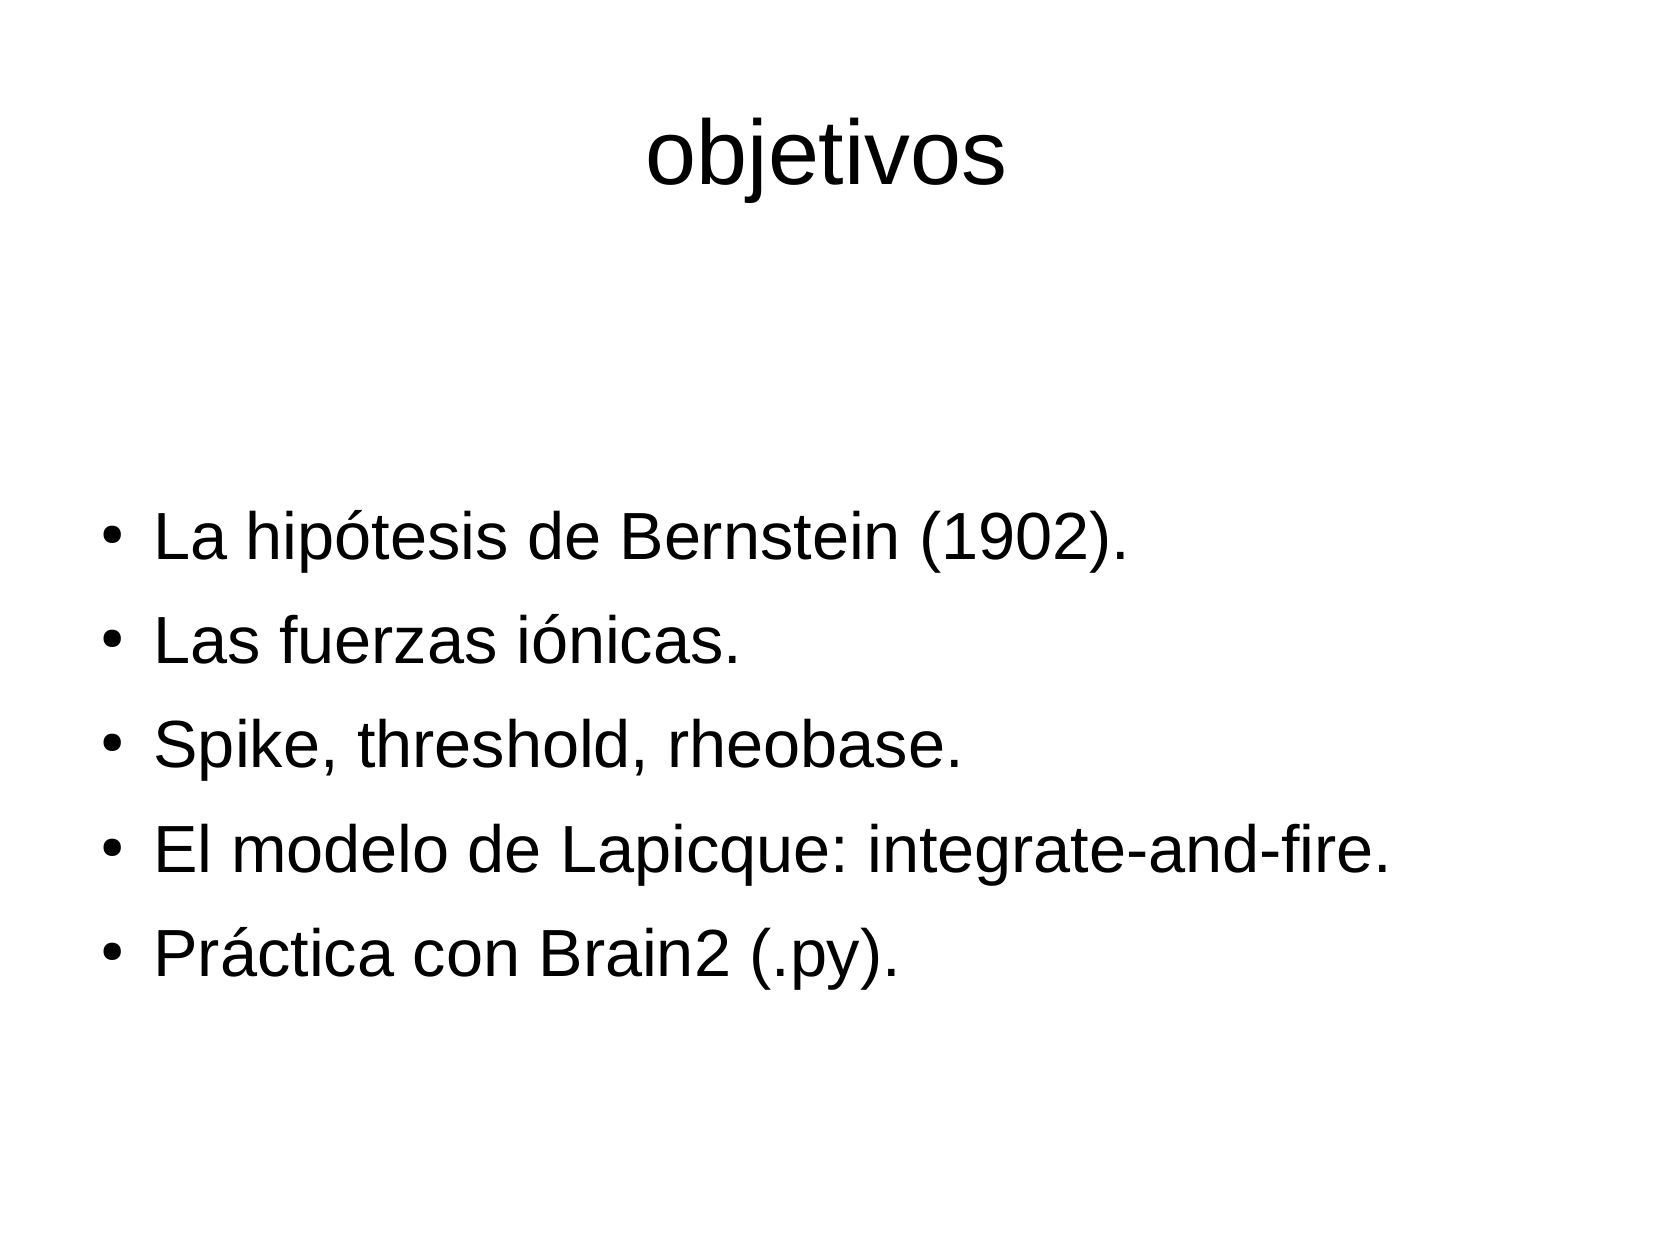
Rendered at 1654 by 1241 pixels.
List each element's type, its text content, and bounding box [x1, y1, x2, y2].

list La hipótesis de Bernstein (1902). Las fuerzas iónicas. Spike, threshold, rheobase. El modelo de Lapicque: integrate-and-fire. Práctica con Brain2 (.py). [82, 290, 1571, 1010]
title objetivos [82, 49, 1571, 257]
